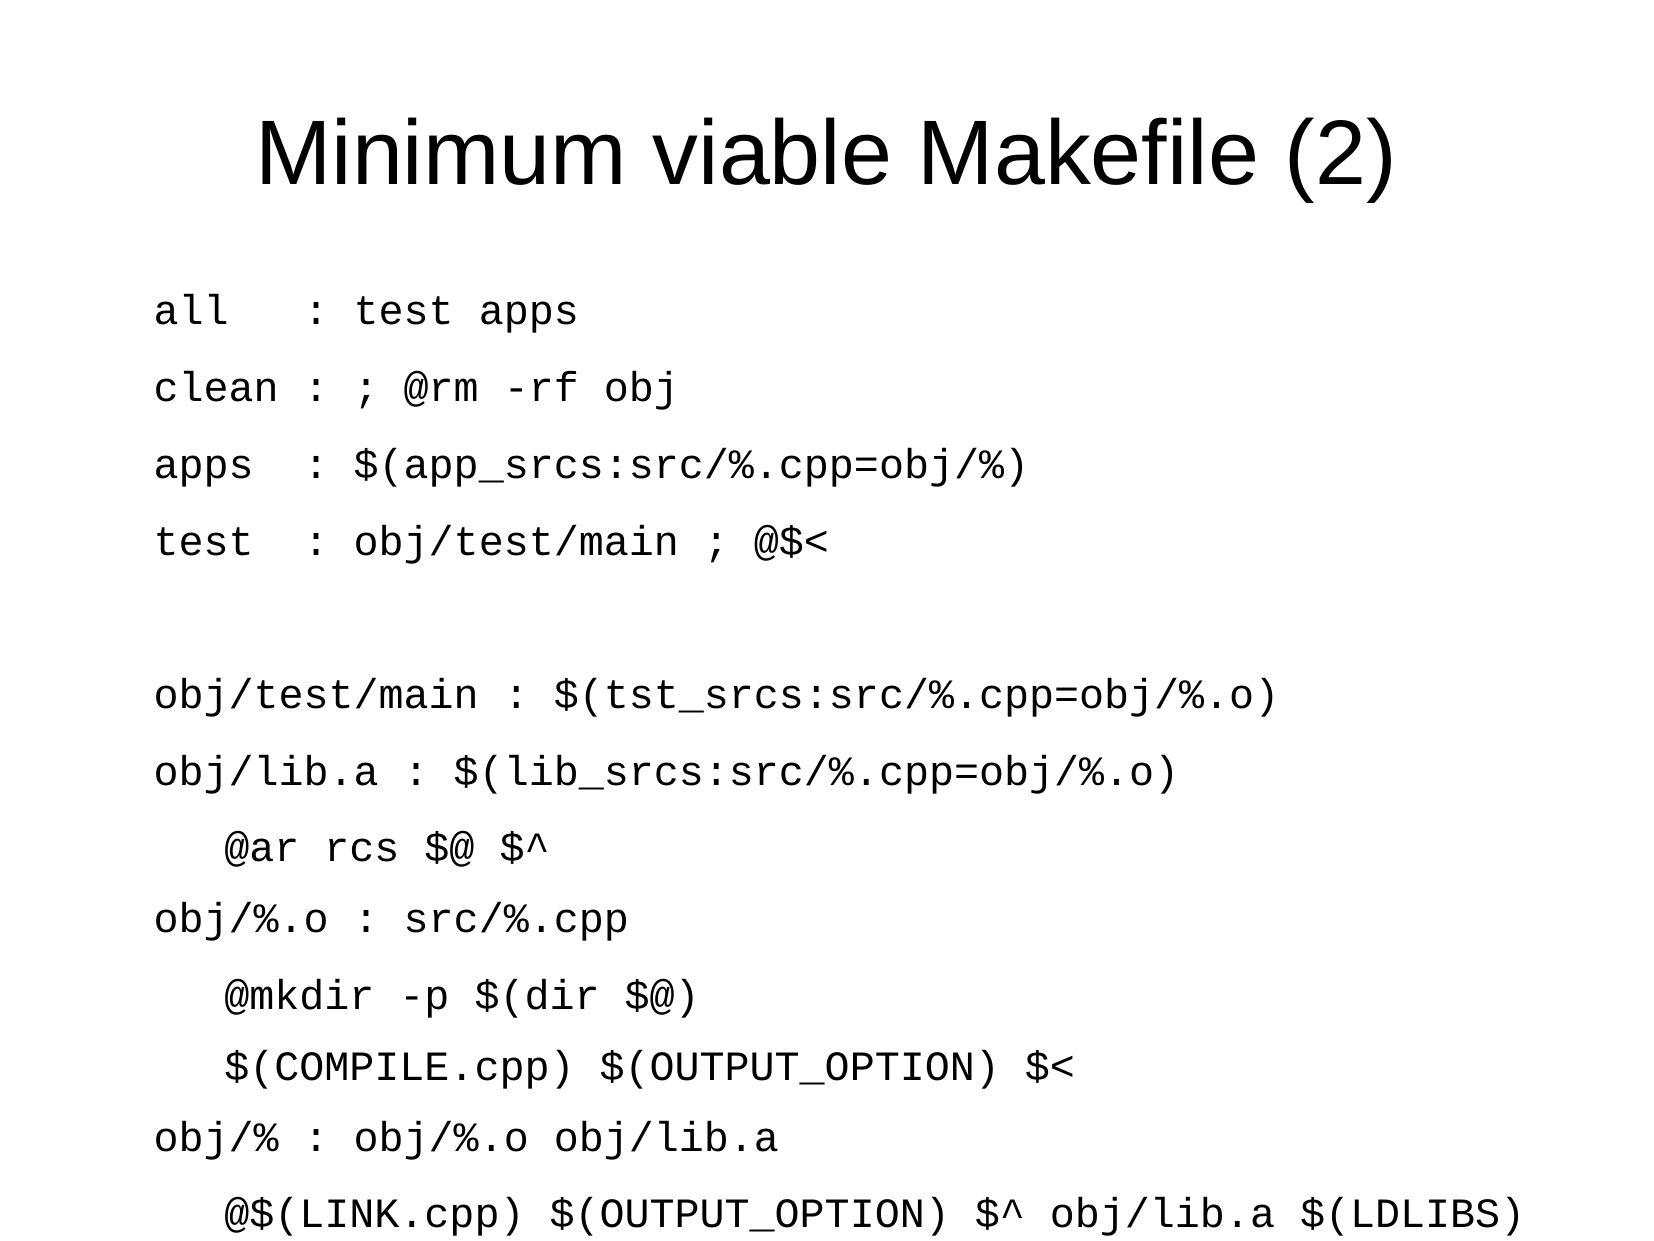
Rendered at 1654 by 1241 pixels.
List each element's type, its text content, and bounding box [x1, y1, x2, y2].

title Minimum viable Makefile (2) [82, 49, 1571, 257]
list all : test apps clean : ; @rm -rf obj apps : $(app_srcs:src/%.cpp=obj/%) test : obj/test/main ; @$< obj/test/main : $(tst_srcs:src/%.cpp=obj/%.o) obj/lib.a : $(lib_srcs:src/%.cpp=obj/%.o) @ar rcs $@ $^ obj/%.o : src/%.cpp @mkdir -p $(dir $@) $(COMPILE.cpp) $(OUTPUT_OPTION) $< obj/% : obj/%.o obj/lib.a @$(LINK.cpp) $(OUTPUT_OPTION) $^ obj/lib.a $(LDLIBS) [82, 290, 1571, 1209]
